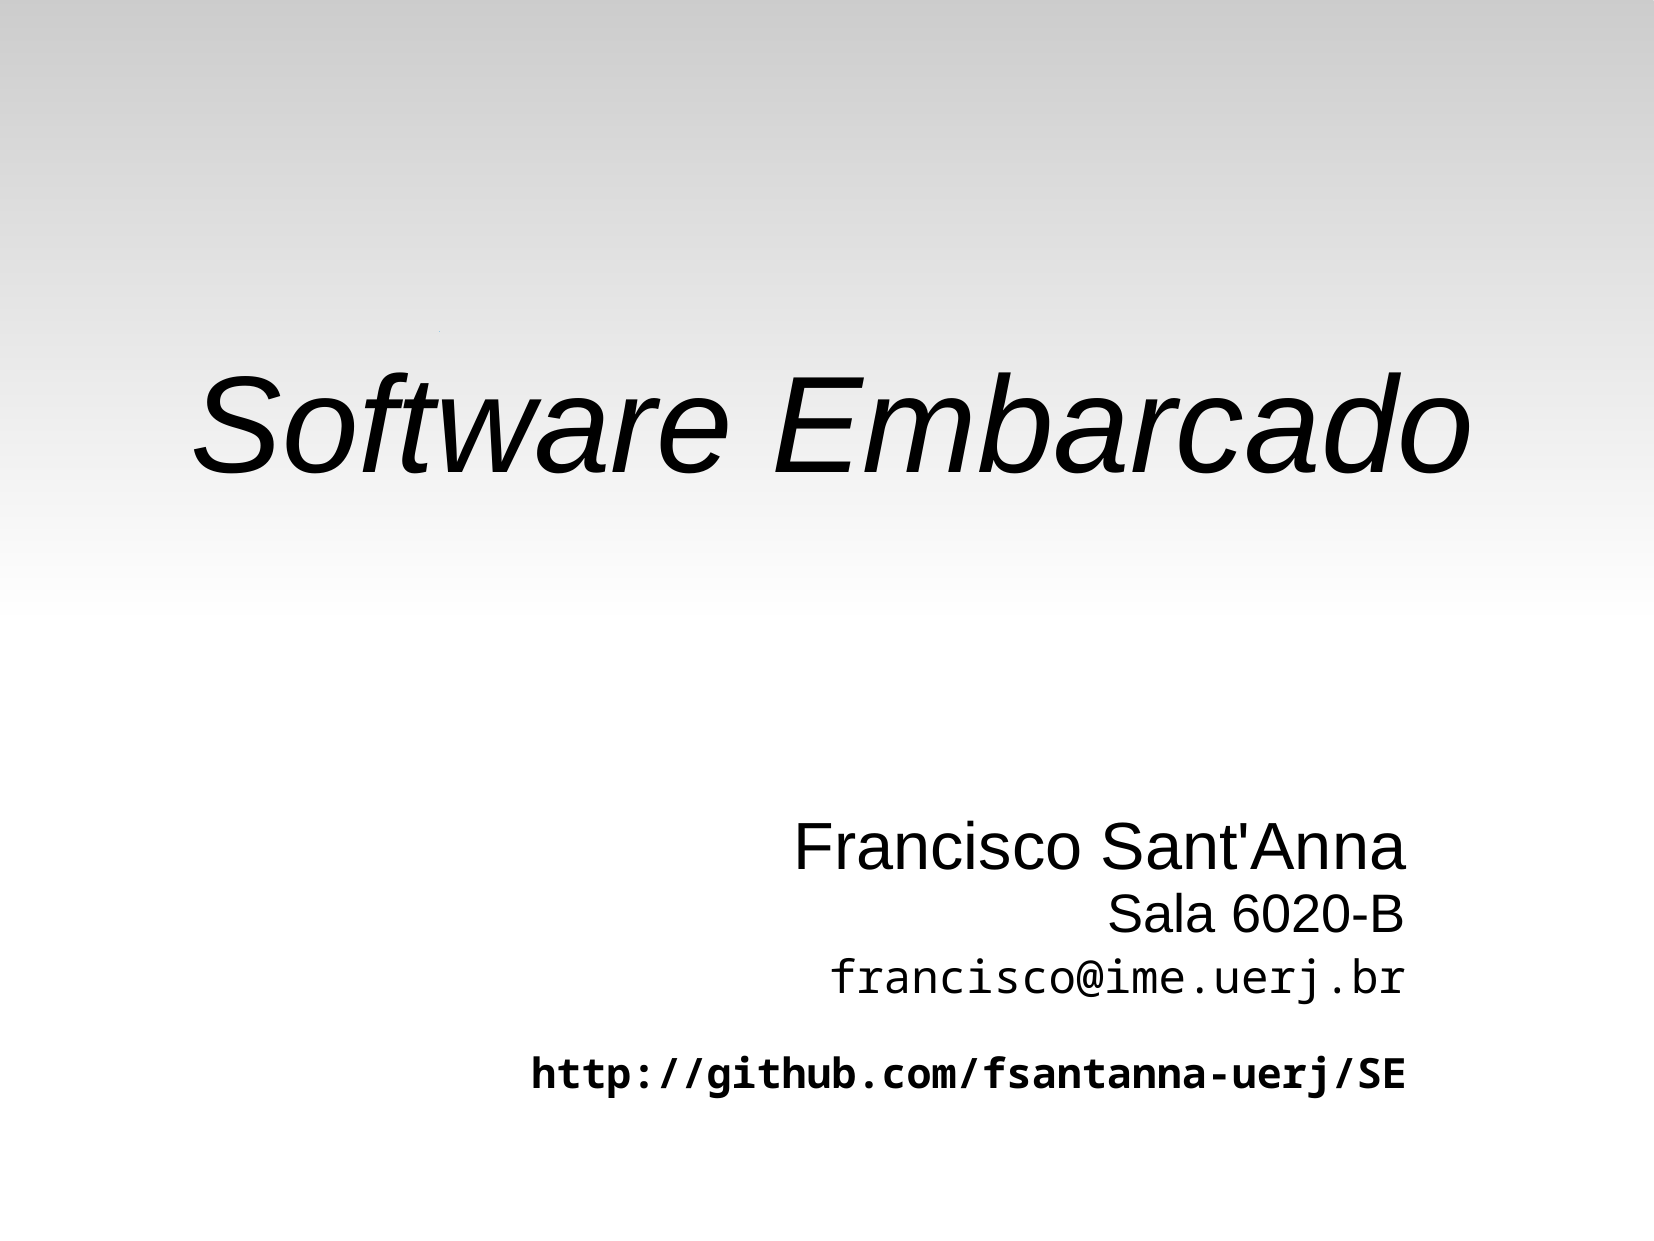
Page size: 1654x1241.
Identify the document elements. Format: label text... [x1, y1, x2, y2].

subtitle Software Embarcado [88, 283, 1577, 567]
text_box Francisco Sant'Anna Sala 6020-B francisco@ime.uerj.br http://github.com/fsantanna-uerj/SE [516, 801, 1447, 1107]
